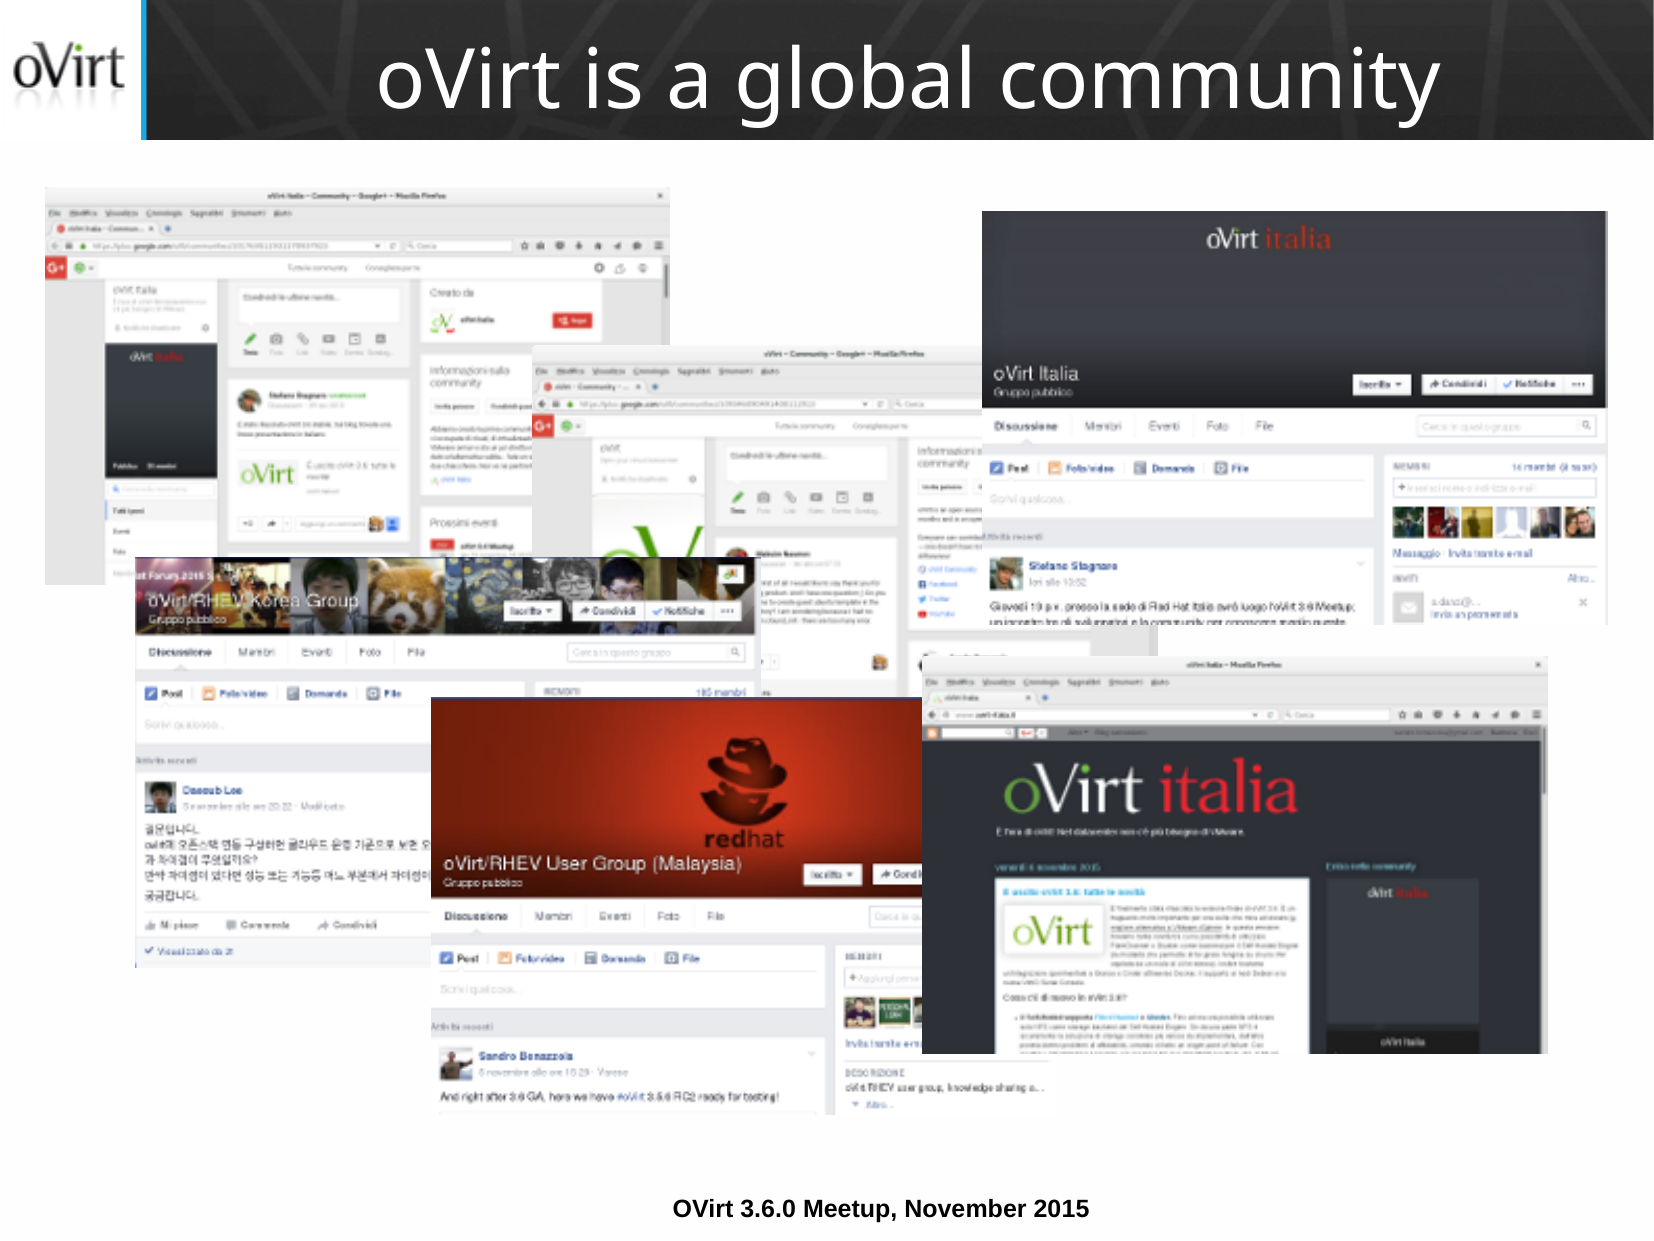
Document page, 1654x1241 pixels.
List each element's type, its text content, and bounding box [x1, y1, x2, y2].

title oVirt is a global community [164, 18, 1653, 119]
picture [0, 0, 1654, 140]
picture [45, 187, 1608, 1115]
